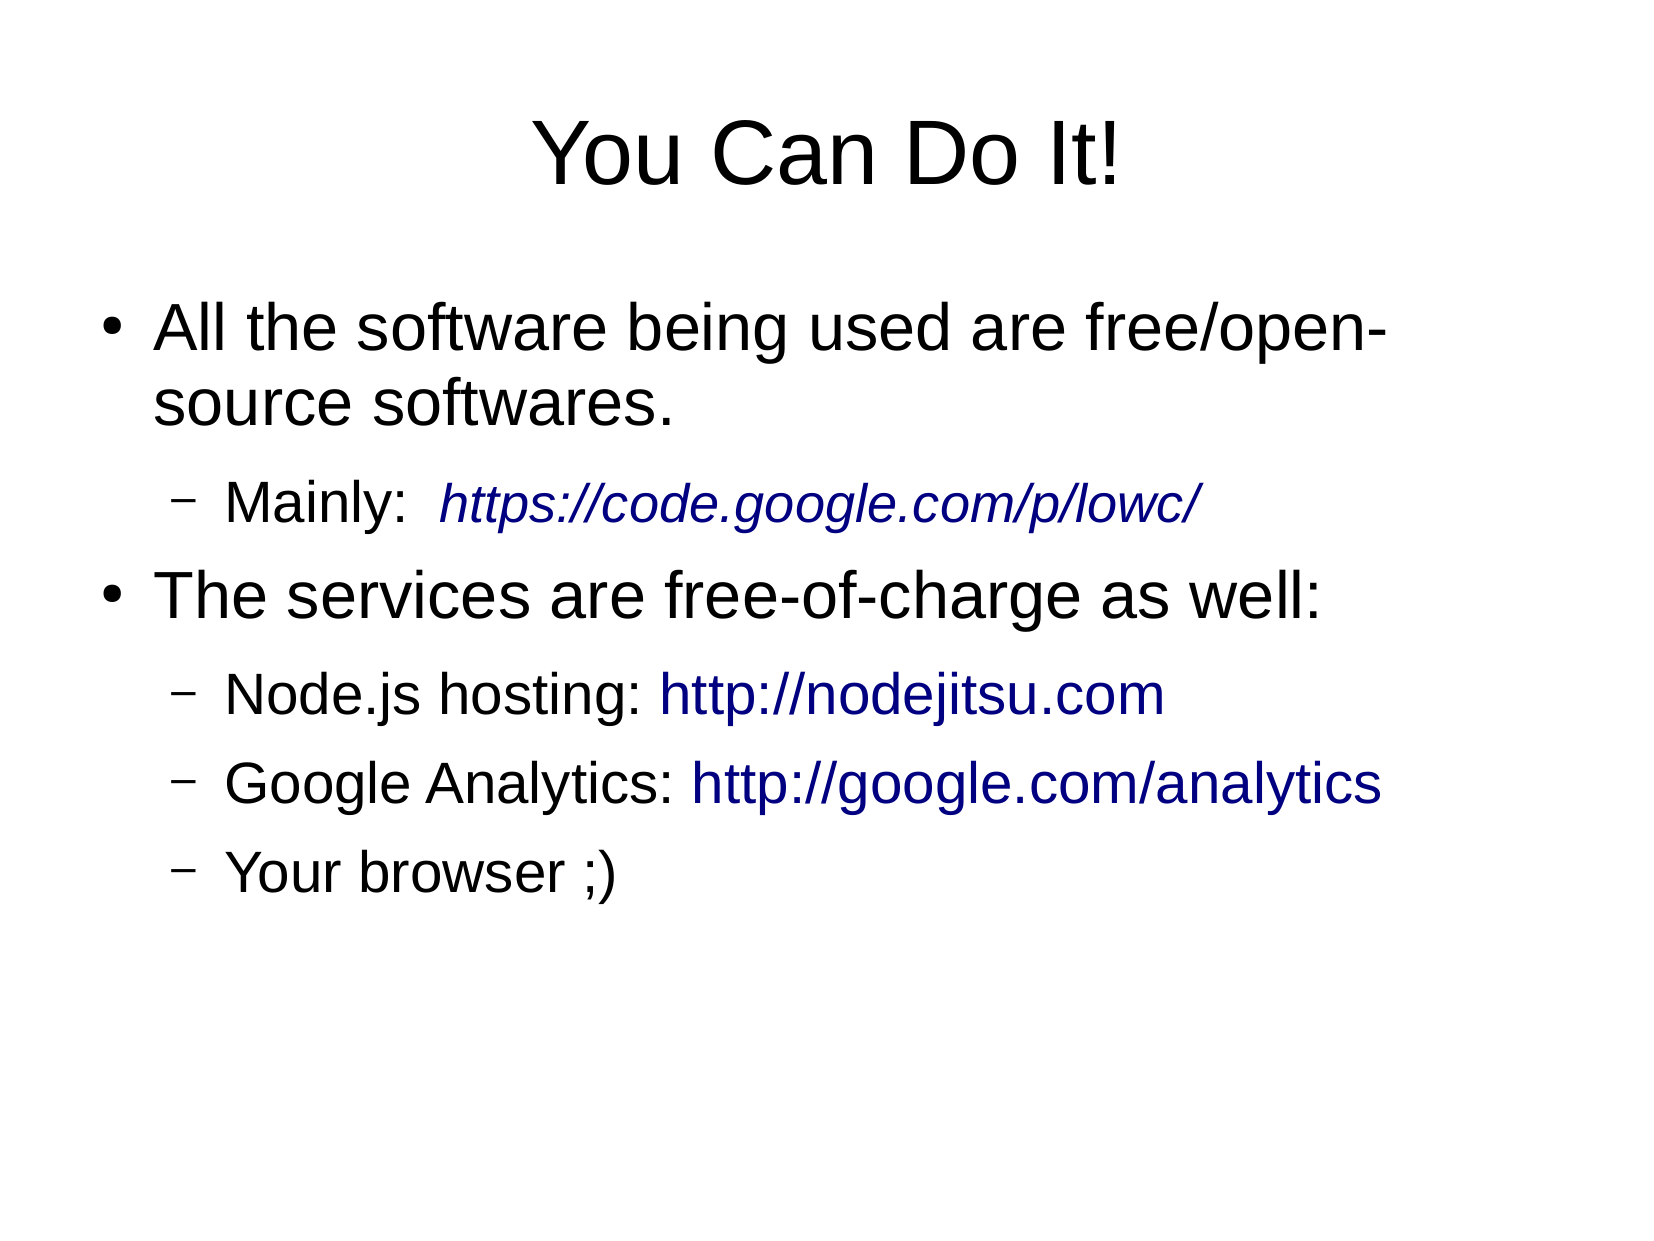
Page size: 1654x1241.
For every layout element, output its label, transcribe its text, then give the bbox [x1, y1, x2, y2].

title You Can Do It! [82, 49, 1571, 257]
list All the software being used are free/open-source softwares. Mainly: https://code.google.com/p/lowc/ The services are free-of-charge as well: Node.js hosting: http://nodejitsu.com Google Analytics: http://google.com/analytics Your browser ;) [82, 290, 1538, 1010]
